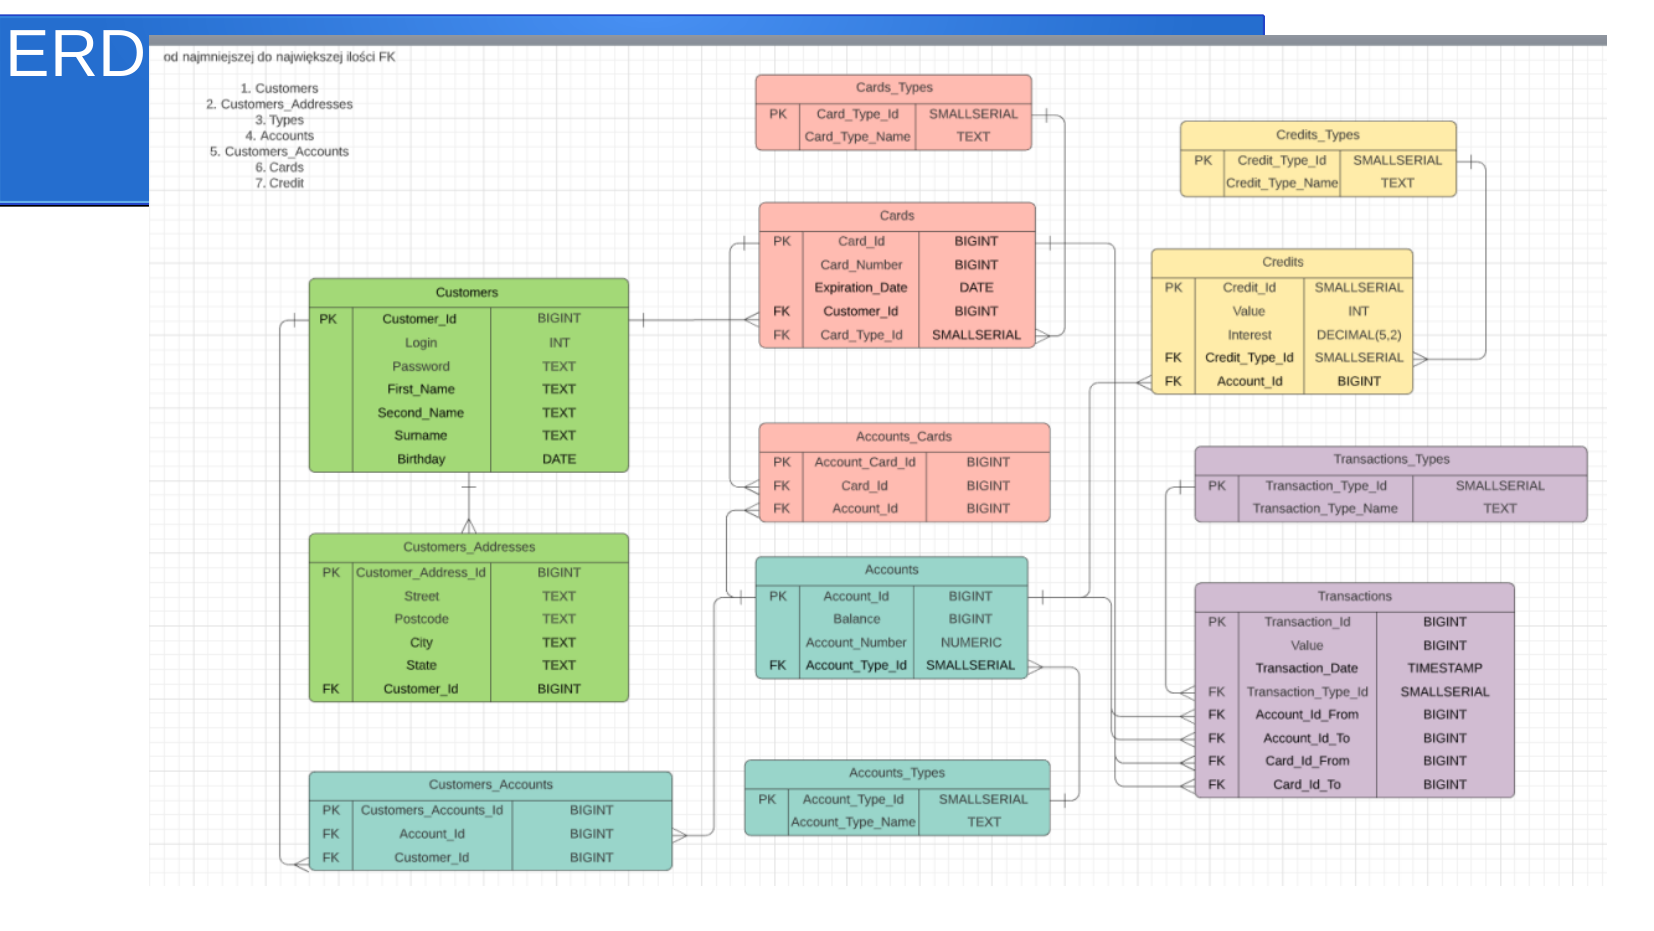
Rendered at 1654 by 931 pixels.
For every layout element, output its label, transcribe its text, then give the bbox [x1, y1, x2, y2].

picture [149, 35, 1607, 886]
title ERD [5, 0, 1158, 130]
